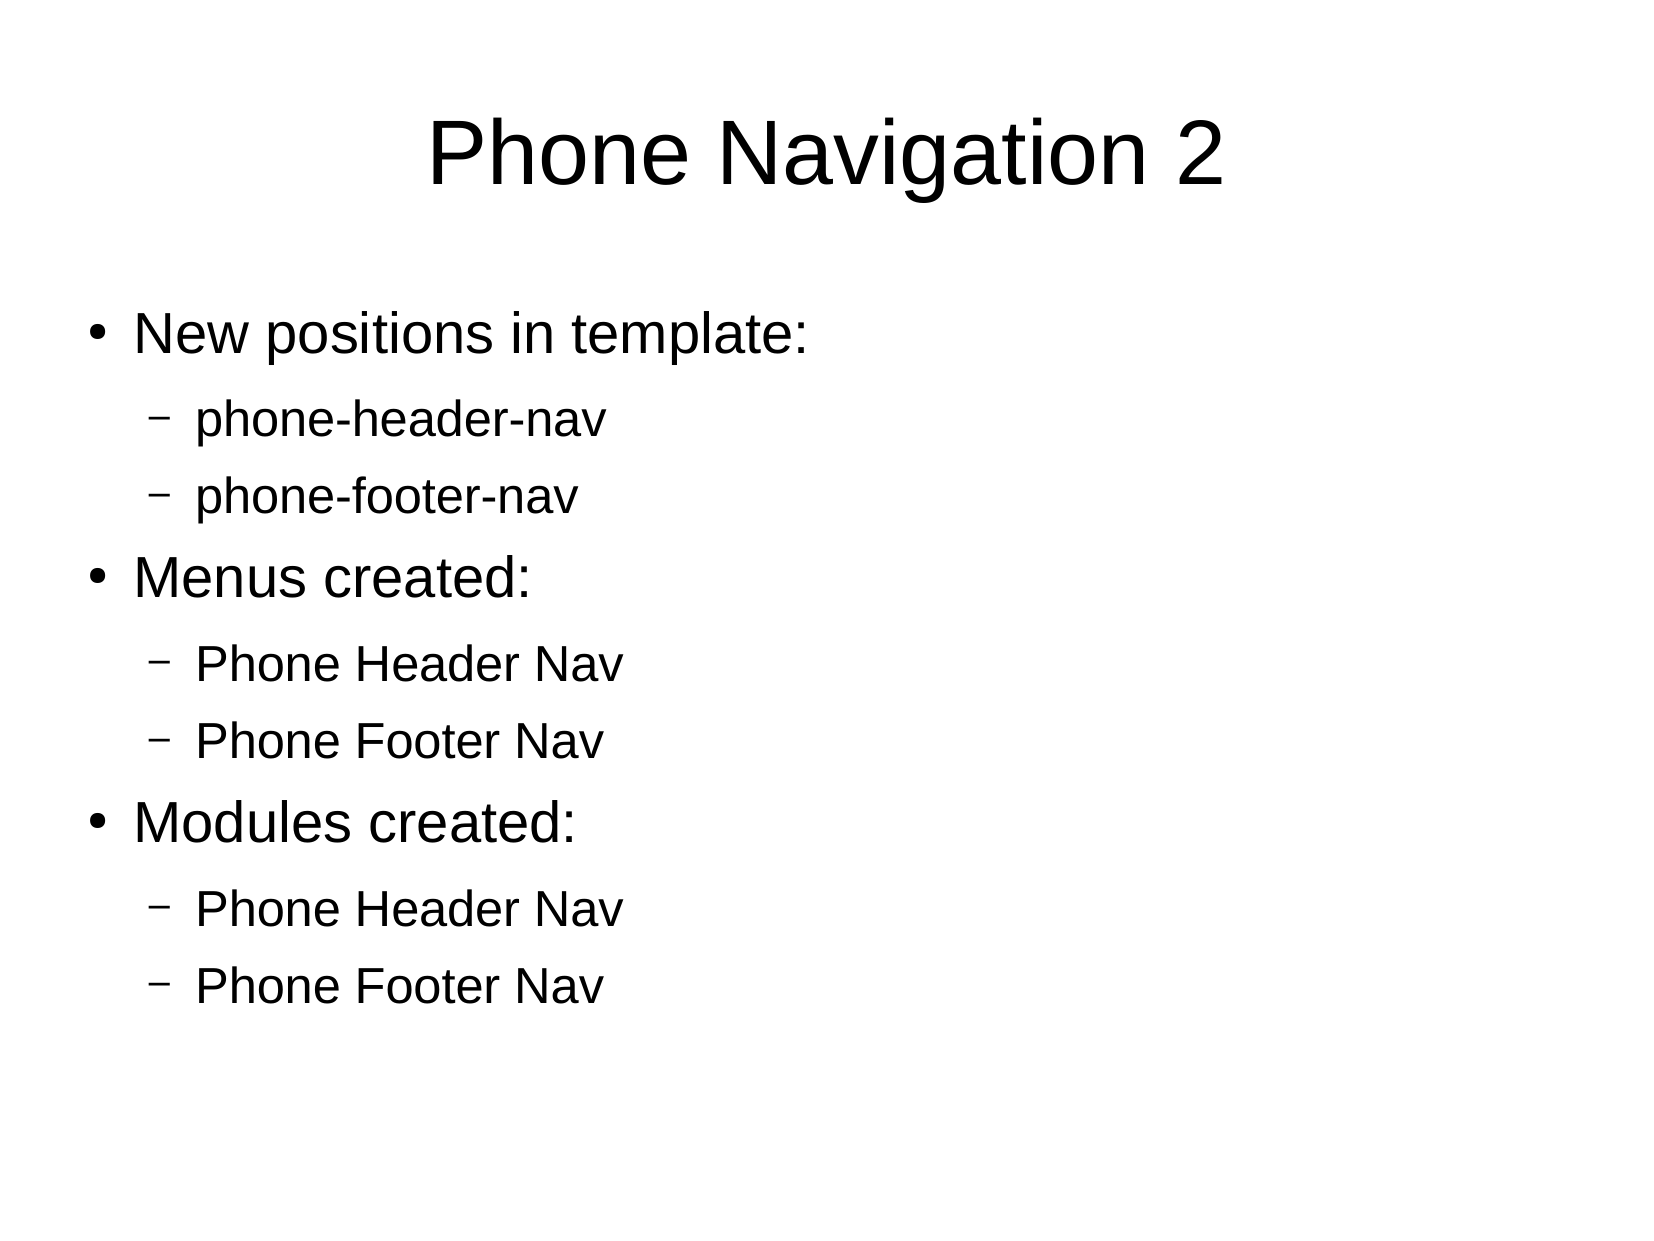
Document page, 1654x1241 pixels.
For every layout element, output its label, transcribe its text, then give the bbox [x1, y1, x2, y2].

list New positions in template: phone-header-nav phone-footer-nav Menus created: Phone Header Nav Phone Footer Nav Modules created: Phone Header Nav Phone Footer Nav [71, 300, 1561, 1021]
title Phone Navigation 2 [82, 49, 1571, 257]
